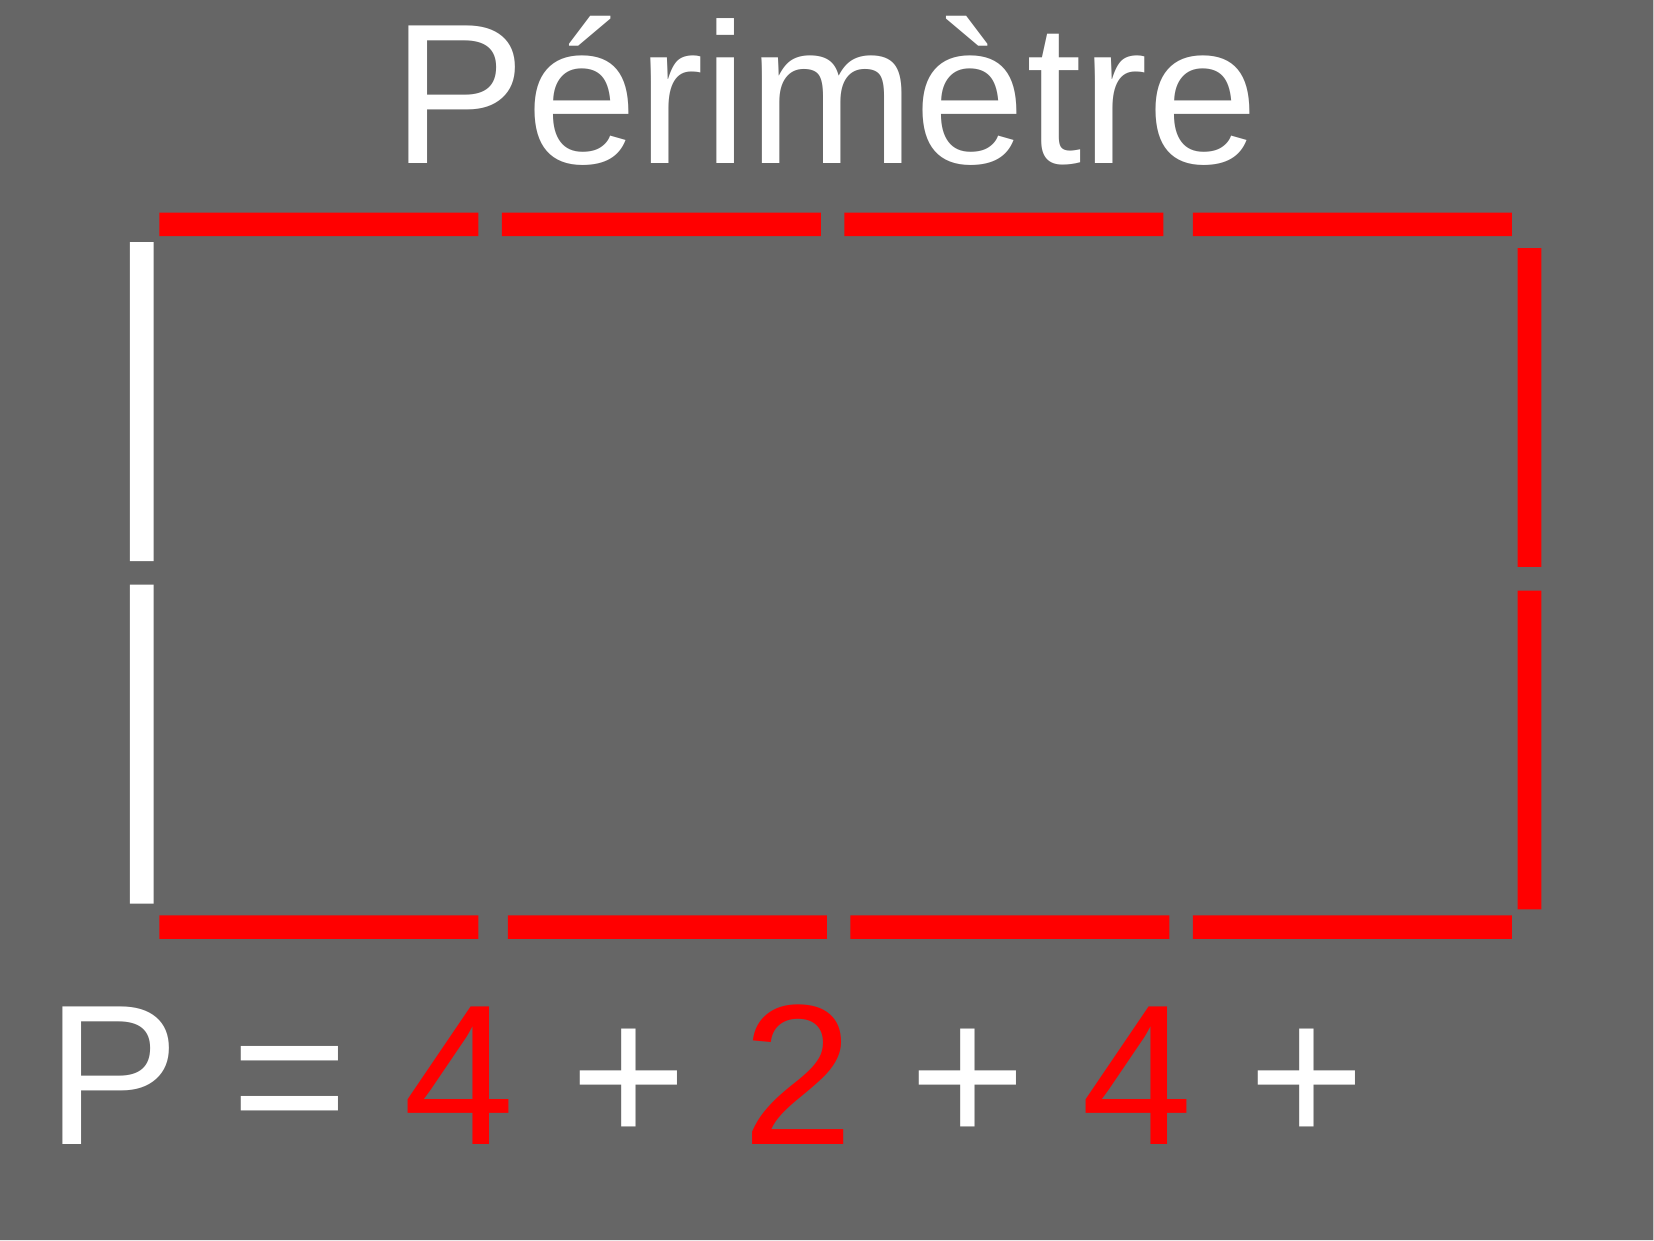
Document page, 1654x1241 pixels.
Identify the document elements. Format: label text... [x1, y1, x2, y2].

text_box [0, 0, 1654, 1241]
title Périmètre [353, 0, 1300, 225]
title P = 4 + 2 + 4 + [46, 851, 1654, 1241]
